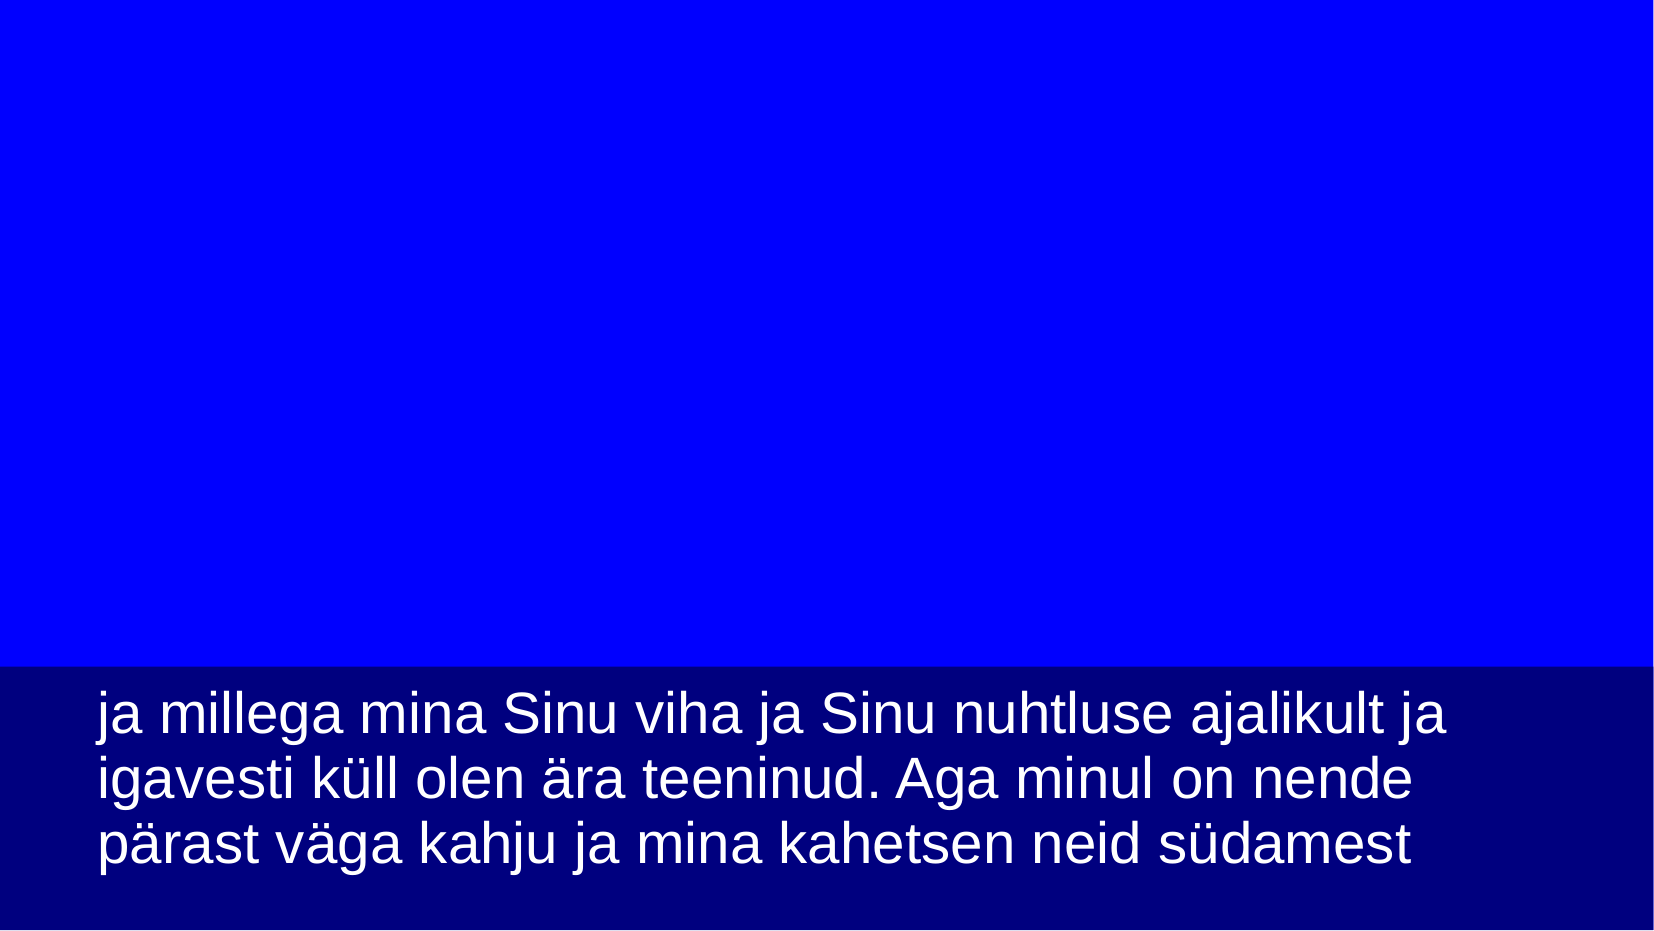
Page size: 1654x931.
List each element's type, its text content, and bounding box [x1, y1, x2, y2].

text_box ja millega mina Sinu viha ja Sinu nuhtluse ajalikult ja igavesti küll olen ära teeninud. Aga minul on nende pärast väga kahju ja mina kahetsen neid südamest [82, 608, 1571, 884]
text_box [0, 666, 1654, 931]
